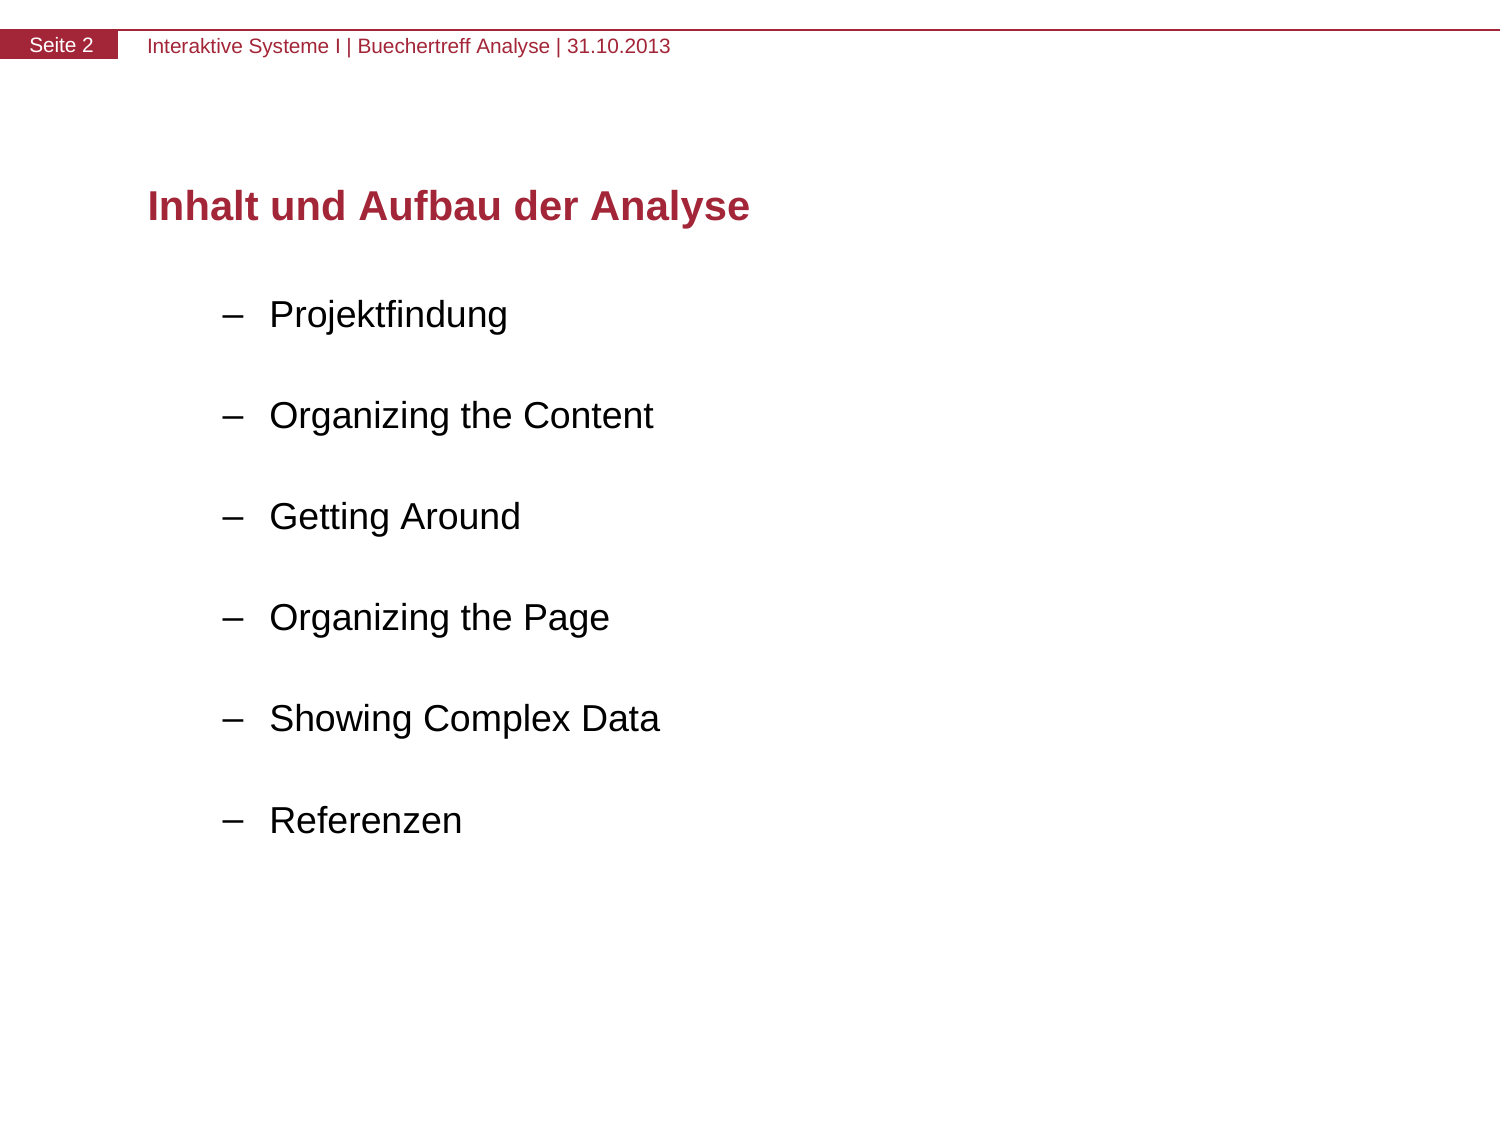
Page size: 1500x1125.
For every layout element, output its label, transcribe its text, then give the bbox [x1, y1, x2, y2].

list Projektfindung Organizing the Content Getting Around Organizing the Page Showing Complex Data Referenzen [132, 287, 1371, 984]
title Inhalt und Aufbau der Analyse [132, 149, 1413, 258]
